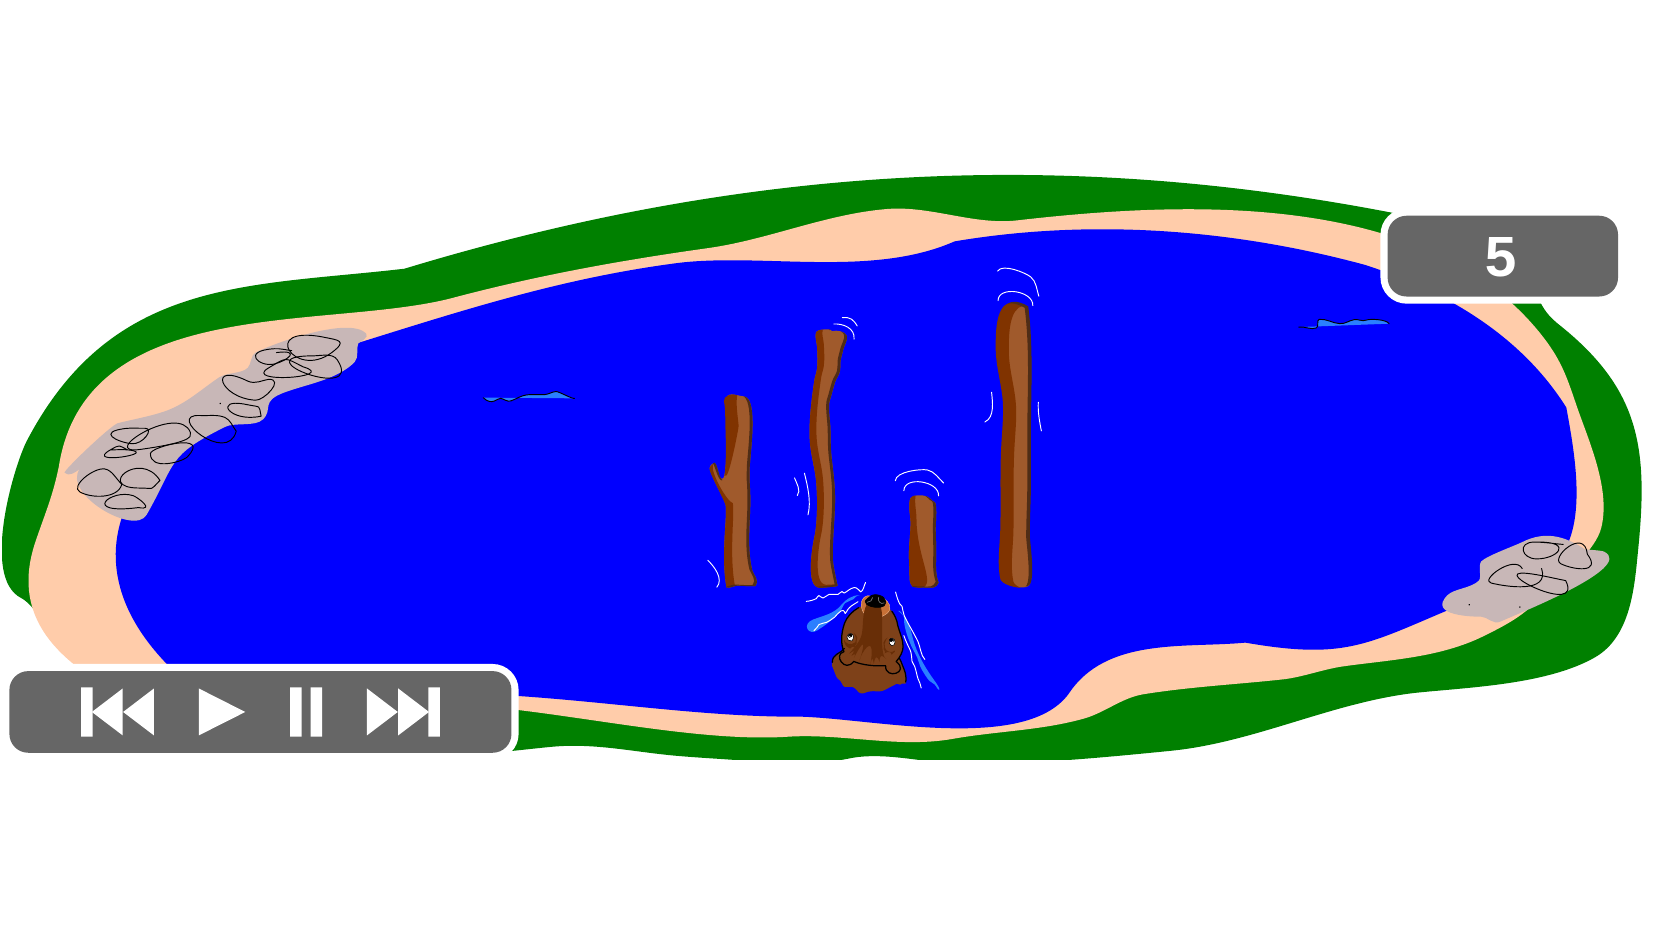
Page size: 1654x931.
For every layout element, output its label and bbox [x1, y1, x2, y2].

picture [2, 174, 1654, 760]
